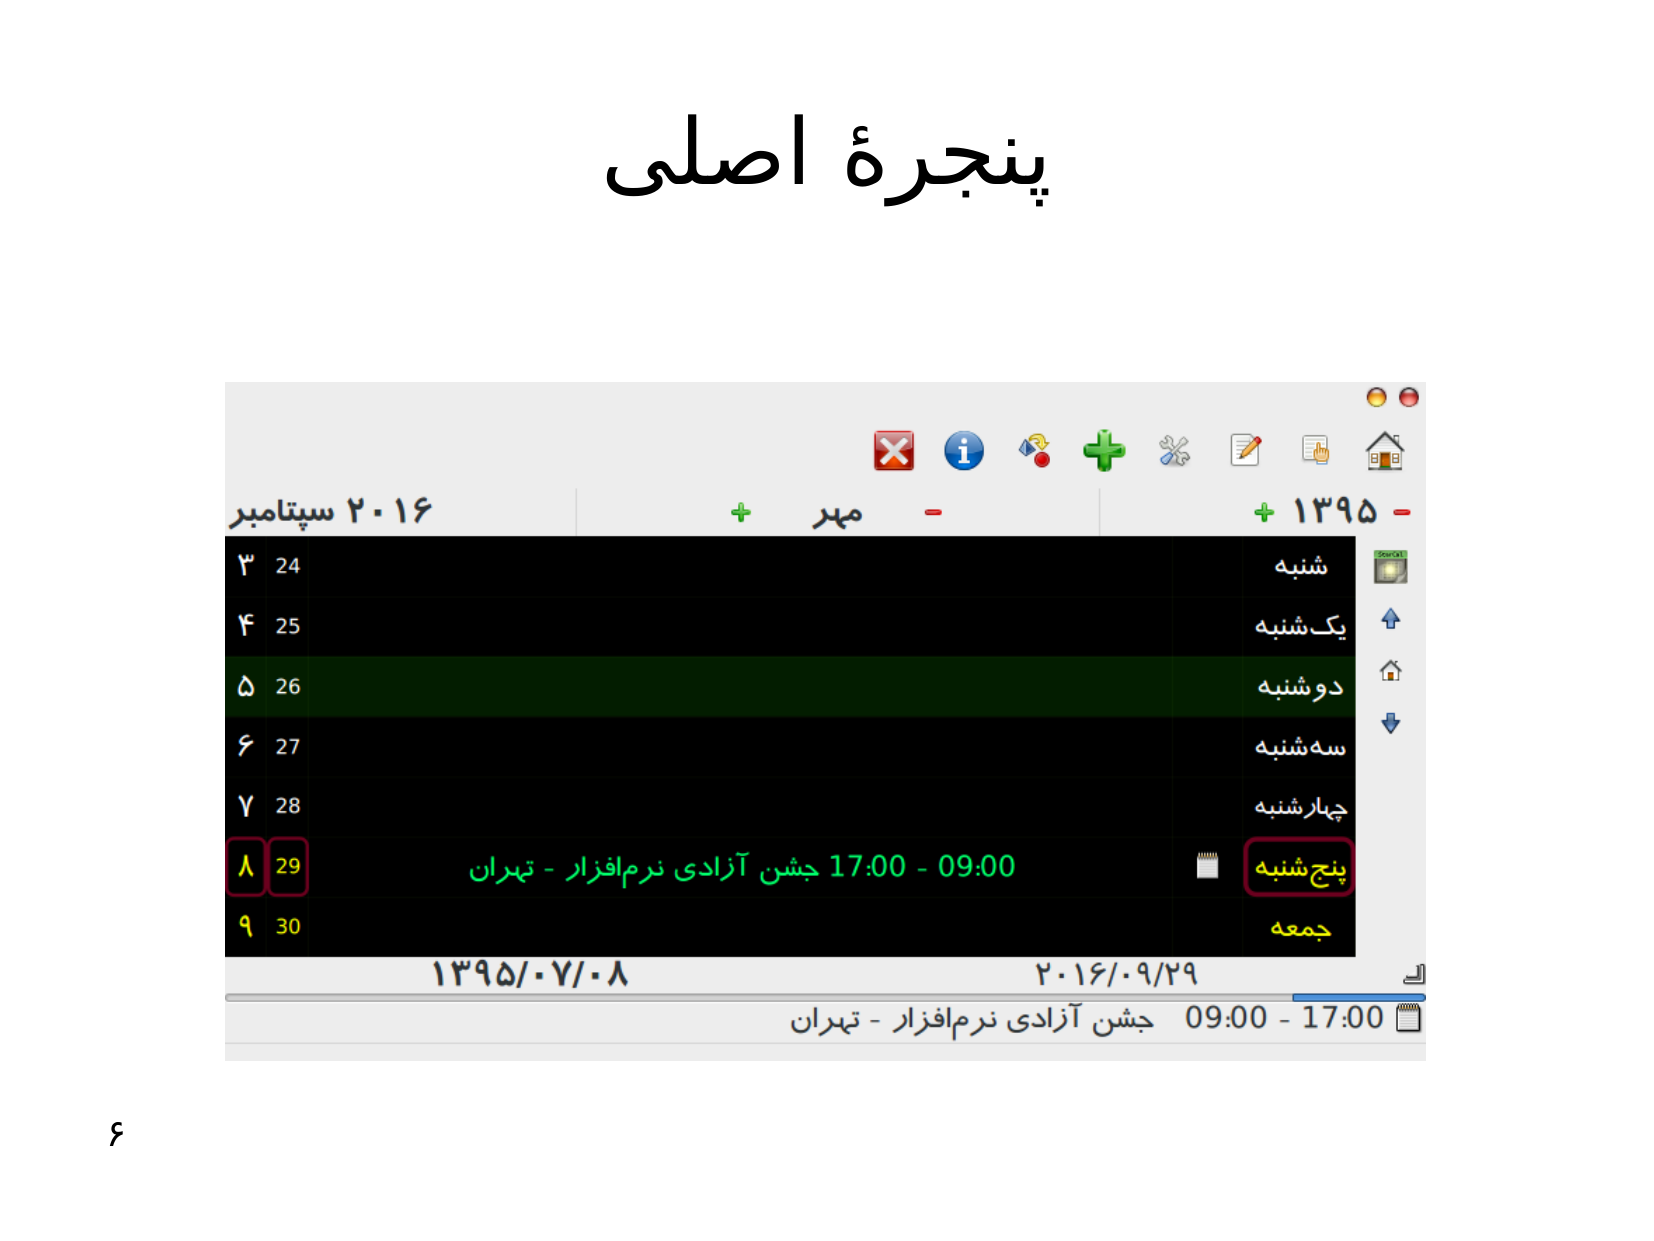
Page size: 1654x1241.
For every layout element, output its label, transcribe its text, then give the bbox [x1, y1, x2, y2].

title پنجرهٔ اصلی [82, 49, 1571, 257]
picture [225, 382, 1426, 1061]
text_box ۶ [91, 1104, 140, 1175]
